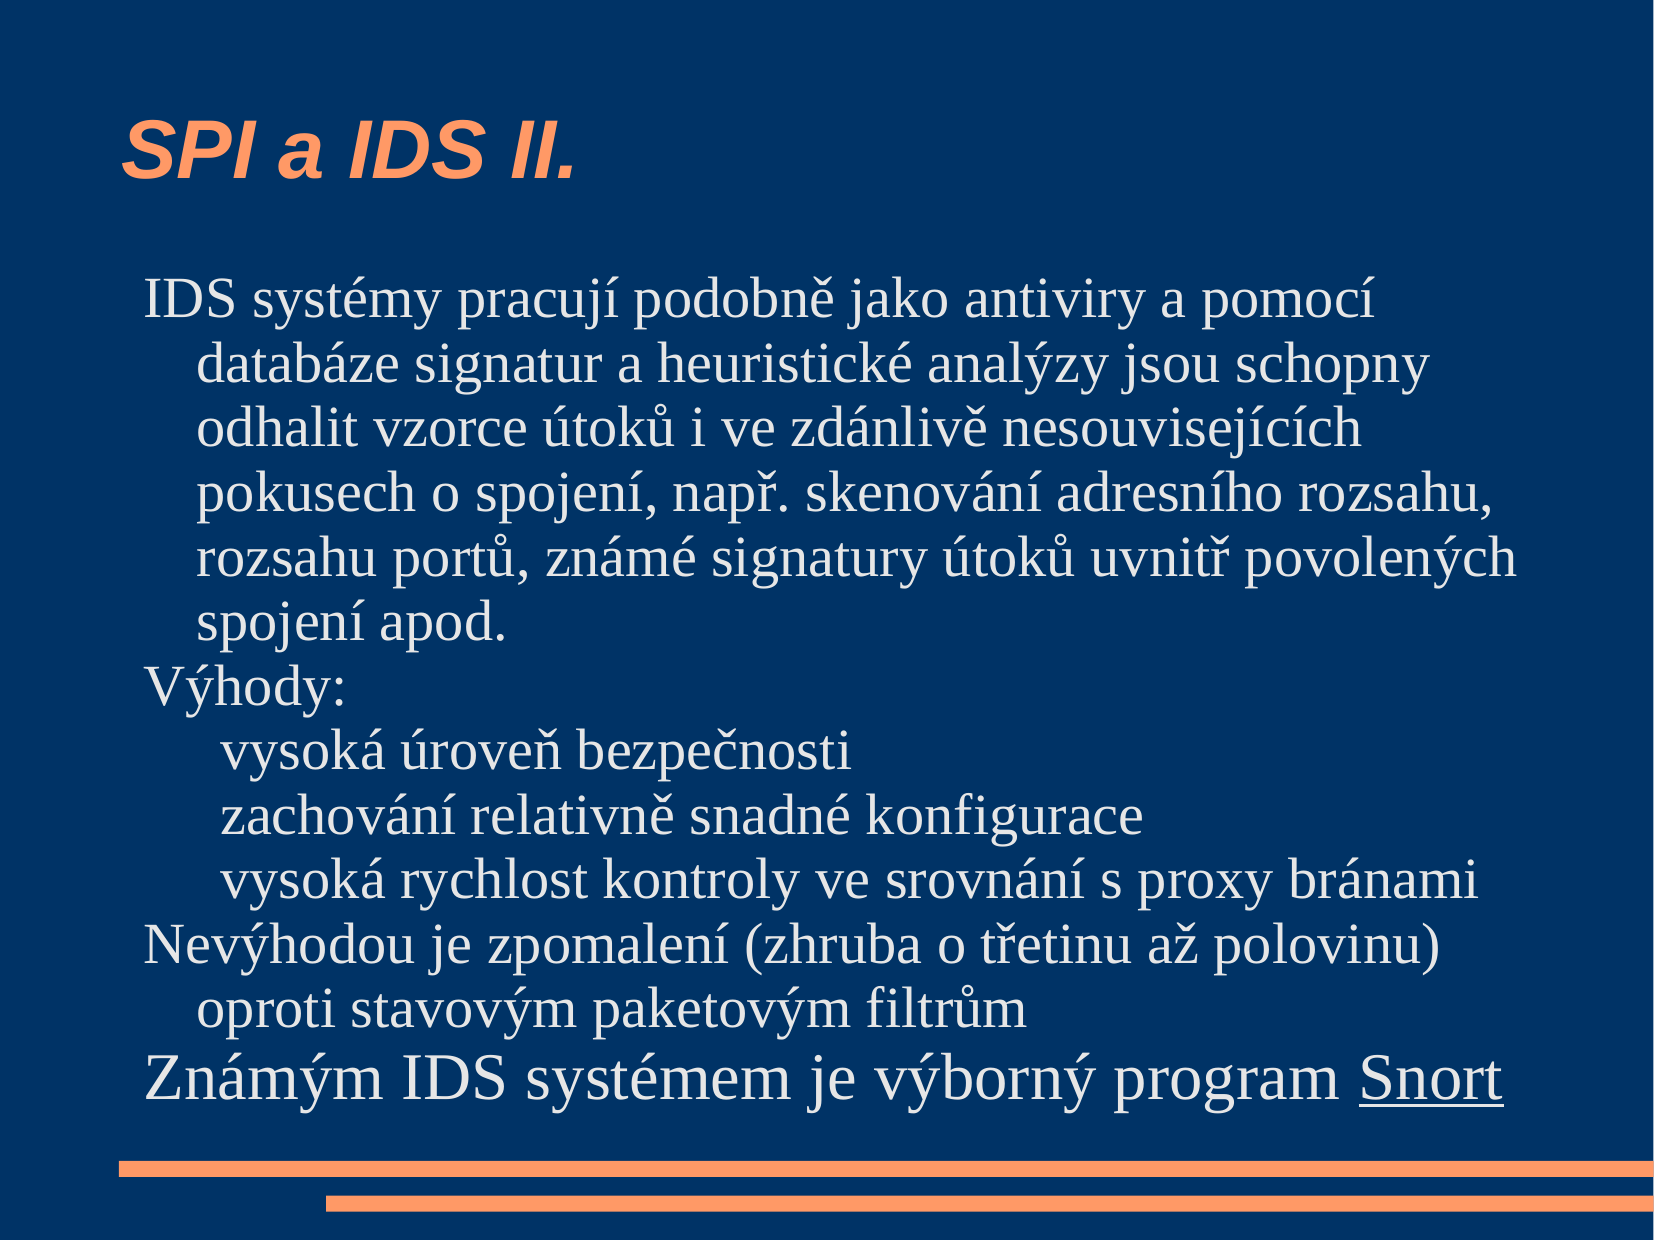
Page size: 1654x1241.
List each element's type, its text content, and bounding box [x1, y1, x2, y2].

list IDS systémy pracují podobně jako antiviry a pomocí databáze signatur a heuristické analýzy jsou schopny odhalit vzorce útoků i ve zdánlivě nesouvisejících pokusech o spojení, např. skenování adresního rozsahu, rozsahu portů, známé signatury útoků uvnitř povolených spojení apod. Výhody: vysoká úroveň bezpečnosti zachování relativně snadné konfigurace vysoká rychlost kontroly ve srovnání s proxy bránami Nevýhodou je zpomalení (zhruba o třetinu až polovinu) oproti stavovým paketovým filtrům Známým IDS systémem je výborný program Snort [125, 265, 1565, 1115]
title SPI a IDS II. [121, 46, 1534, 254]
